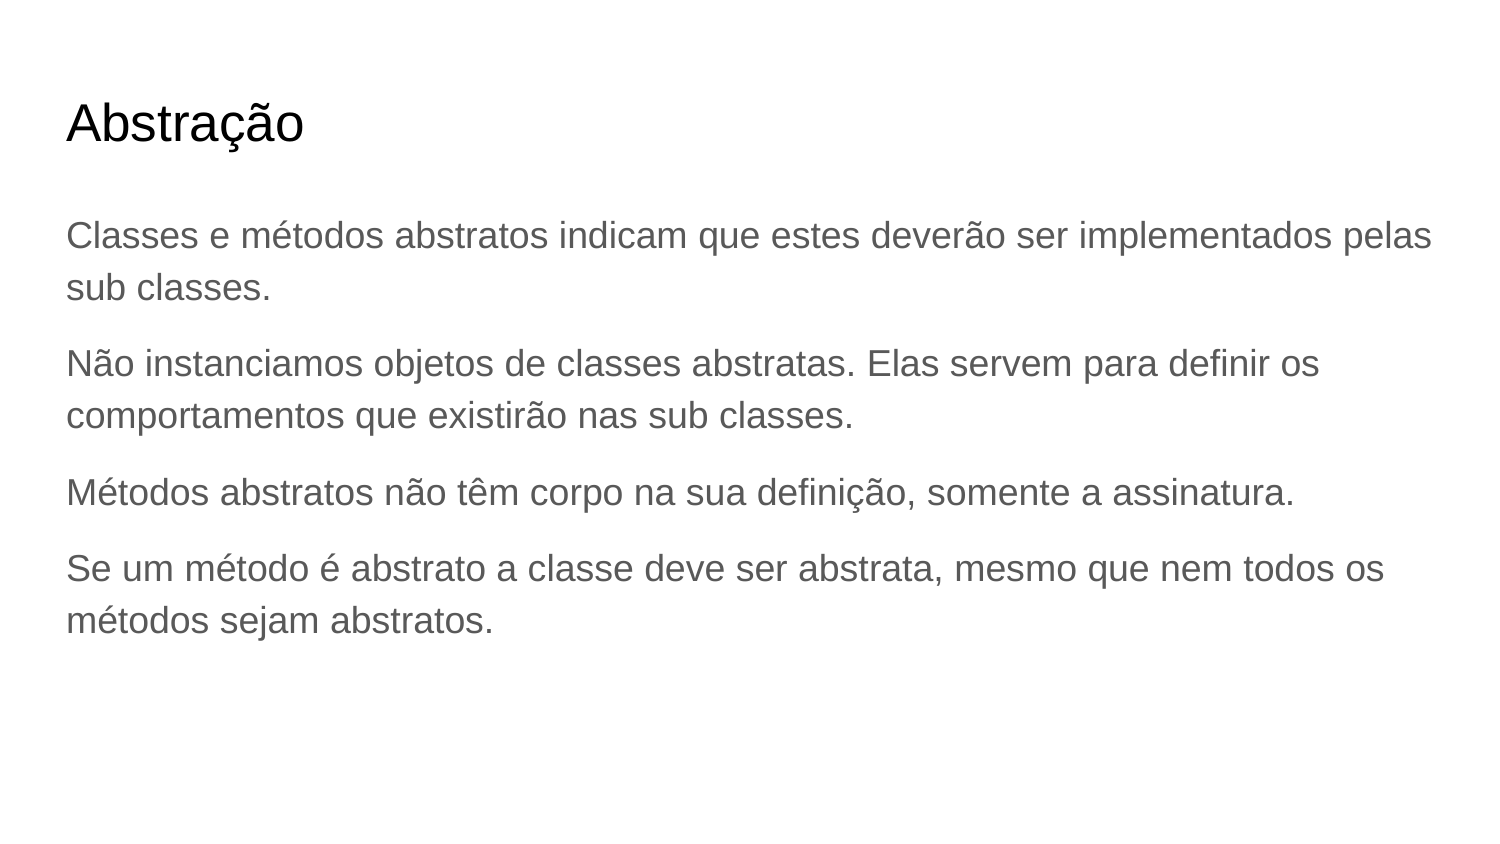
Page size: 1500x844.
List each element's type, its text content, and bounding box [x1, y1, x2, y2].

list Classes e métodos abstratos indicam que estes deverão ser implementados pelas sub classes. Não instanciamos objetos de classes abstratas. Elas servem para definir os comportamentos que existirão nas sub classes. Métodos abstratos não têm corpo na sua definição, somente a assinatura. Se um método é abstrato a classe deve ser abstrata, mesmo que nem todos os métodos sejam abstratos. [51, 189, 1449, 750]
title Abstração [51, 72, 1449, 167]
